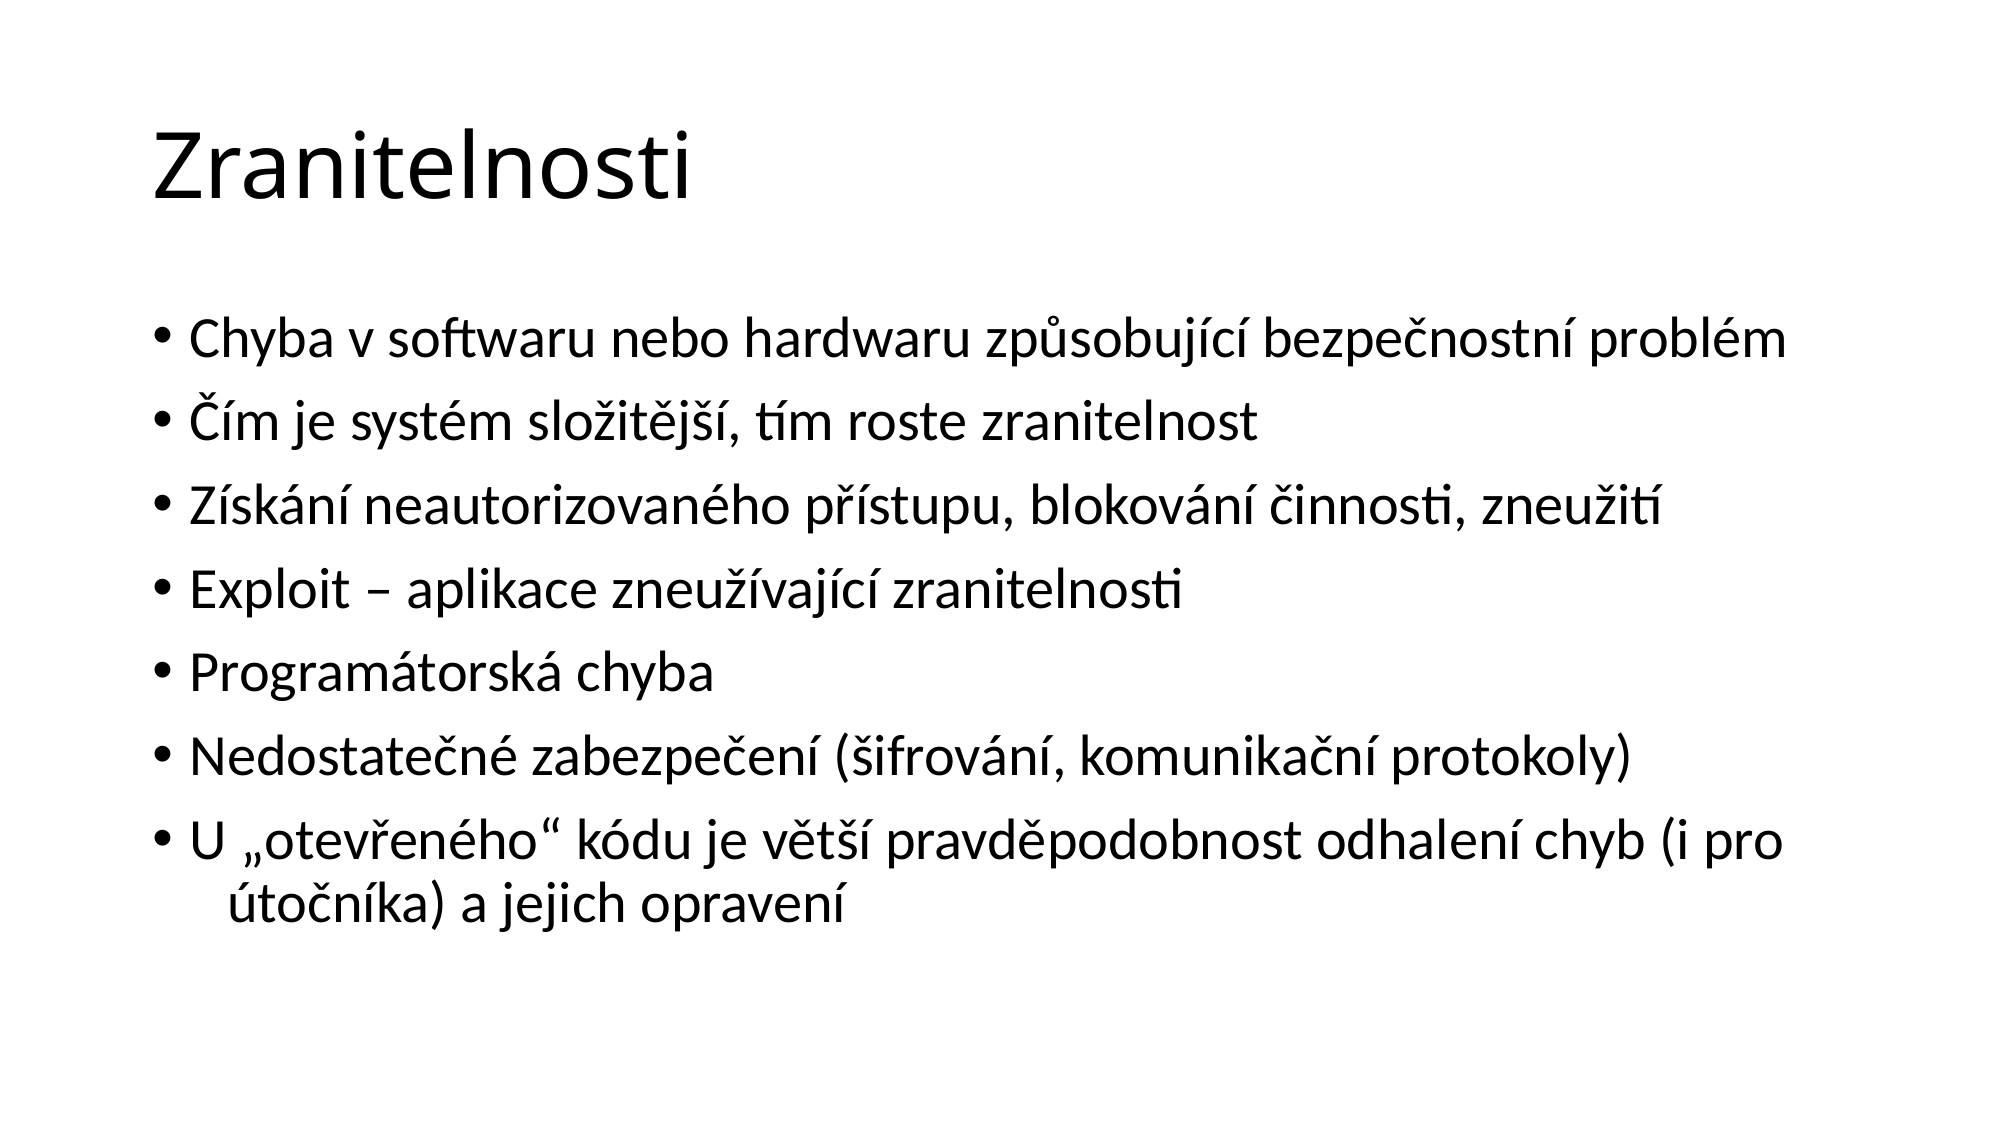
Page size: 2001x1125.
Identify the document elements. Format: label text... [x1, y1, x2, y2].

title Zranitelnosti [137, 59, 1863, 278]
list Chyba v softwaru nebo hardwaru způsobující bezpečnostní problém Čím je systém složitější, tím roste zranitelnost Získání neautorizovaného přístupu, blokování činnosti, zneužití Exploit – aplikace zneužívající zranitelnosti Programátorská chyba Nedostatečné zabezpečení (šifrování, komunikační protokoly) U „otevřeného“ kódu je větší pravděpodobnost odhalení chyb (i pro útočníka) a jejich opravení [137, 299, 1863, 1014]
